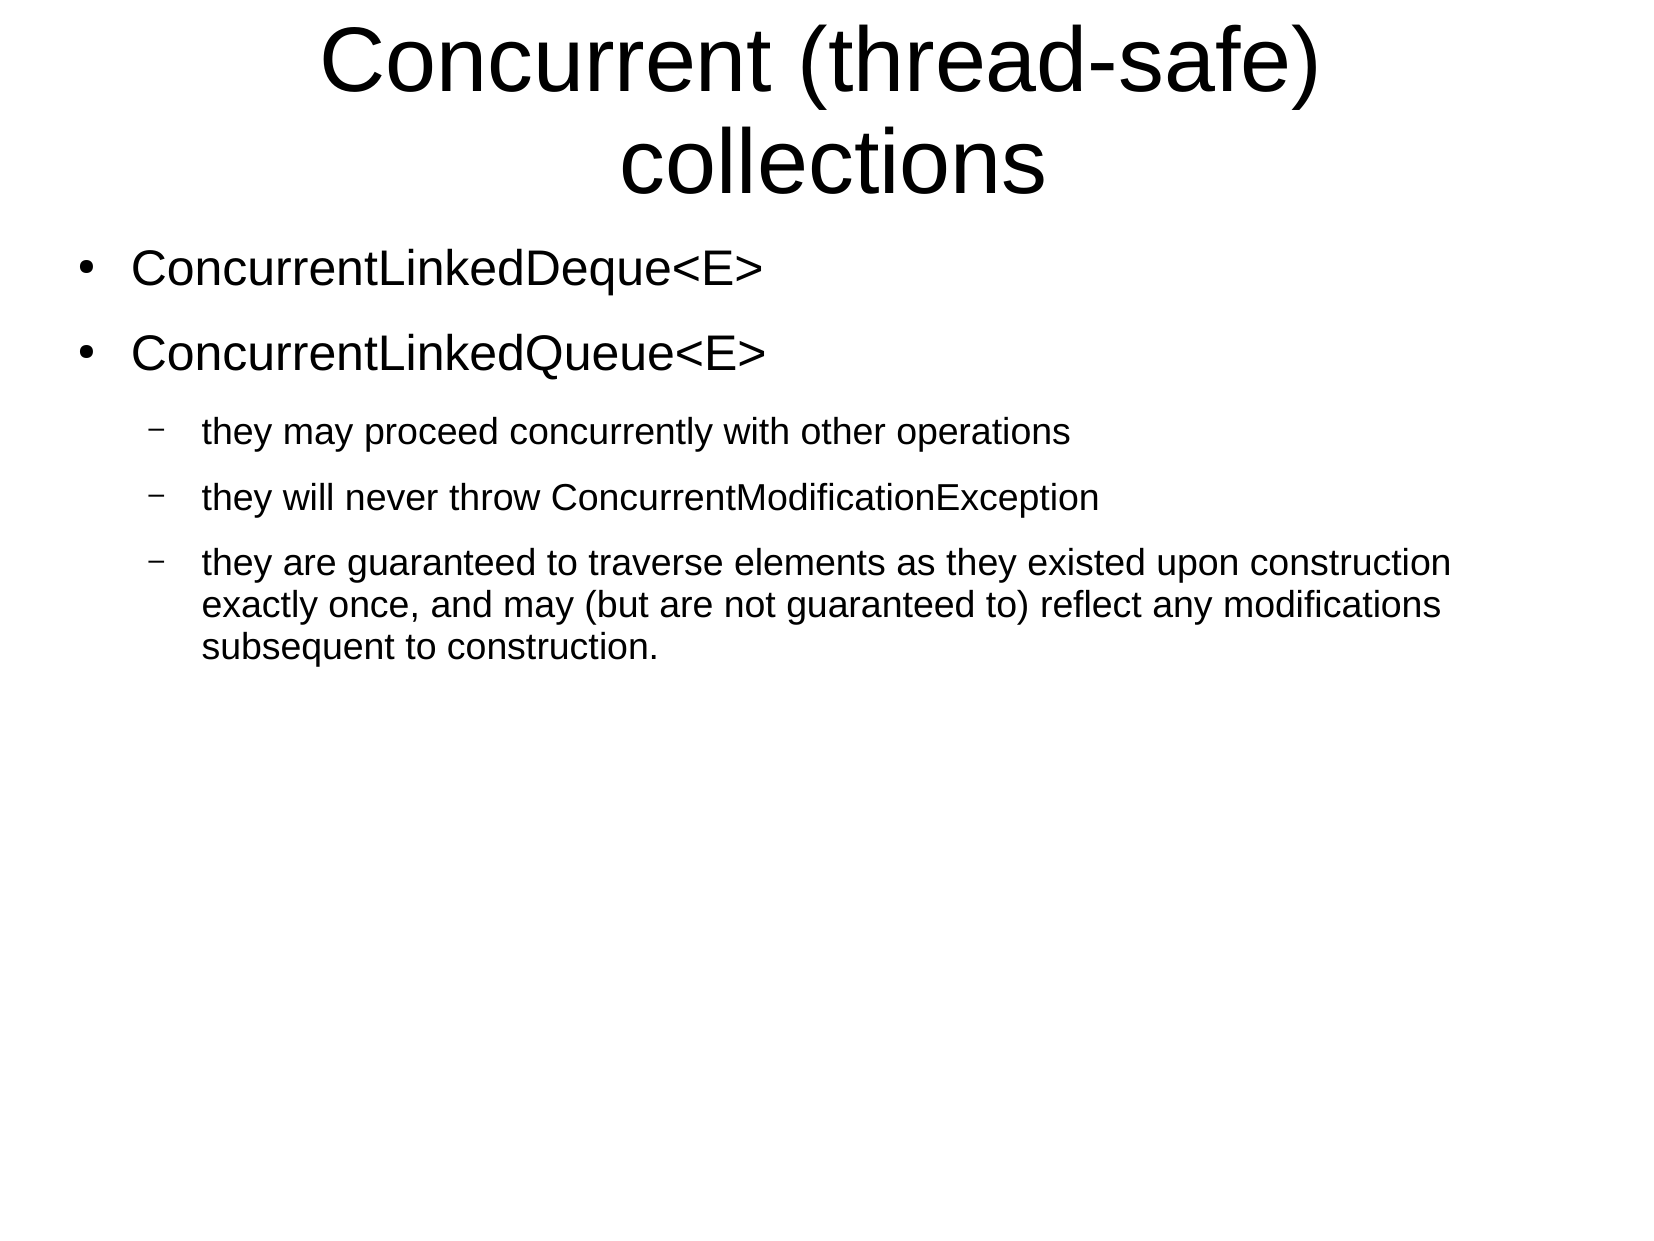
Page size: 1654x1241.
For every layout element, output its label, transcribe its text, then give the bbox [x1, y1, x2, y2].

title Concurrent (thread-safe) collections [90, 8, 1579, 214]
list ConcurrentLinkedDeque<E> ConcurrentLinkedQueue<E> they may proceed concurrently with other operations they will never throw ConcurrentModificationException they are guaranteed to traverse elements as they existed upon construction exactly once, and may (but are not guaranteed to) reflect any modifications subsequent to construction. [60, 240, 1549, 668]
